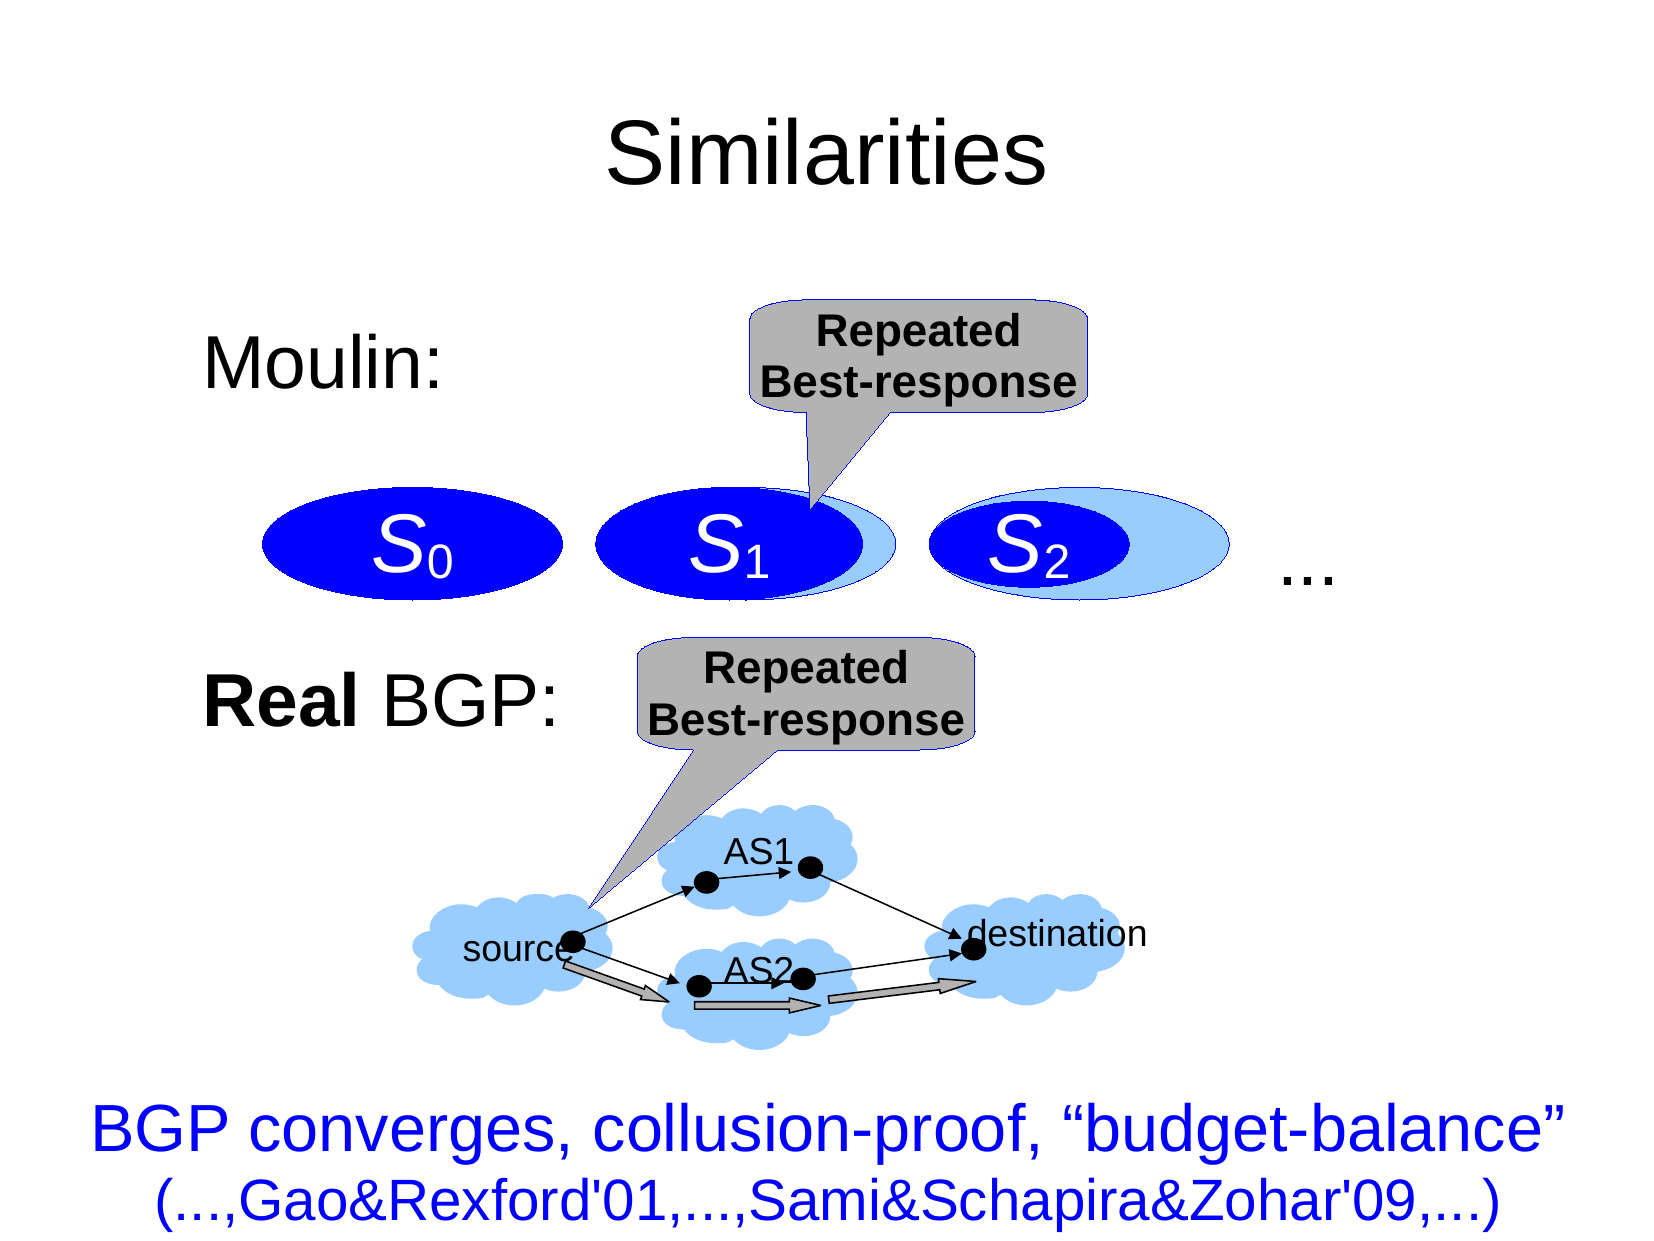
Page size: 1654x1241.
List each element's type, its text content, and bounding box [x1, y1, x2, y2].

text_box [1029, 894, 1098, 901]
text_box Repeated Best-response [588, 637, 976, 909]
text_box S0 [262, 487, 563, 601]
text_box [590, 924, 613, 957]
text_box [657, 805, 858, 917]
text_box AS2 [727, 975, 744, 982]
title Similarities [82, 56, 1571, 250]
text_box [748, 487, 809, 498]
text_box S1 [595, 487, 863, 601]
text_box destination [938, 901, 1163, 963]
text_box AS2 [695, 938, 810, 1000]
text_box [924, 931, 938, 957]
text_box source [434, 916, 590, 977]
text_box AS2 [731, 960, 740, 973]
text_box S2 [929, 501, 1130, 588]
text_box Repeated Best-response [749, 299, 1088, 510]
text_box AS1 [695, 819, 810, 881]
text_box [996, 897, 1026, 901]
text_box [933, 487, 1230, 601]
text_box BGP converges, collusion-proof, “budget-balance” (...,Gao&Rexford'01,...,Sami&Schapira&Zohar'09,...) [3, 1076, 1654, 1241]
text_box Moulin: [187, 313, 488, 413]
text_box ... [1262, 510, 1463, 609]
text_box [412, 894, 1118, 1051]
text_box [755, 495, 896, 600]
text_box Real BGP: [187, 651, 601, 751]
